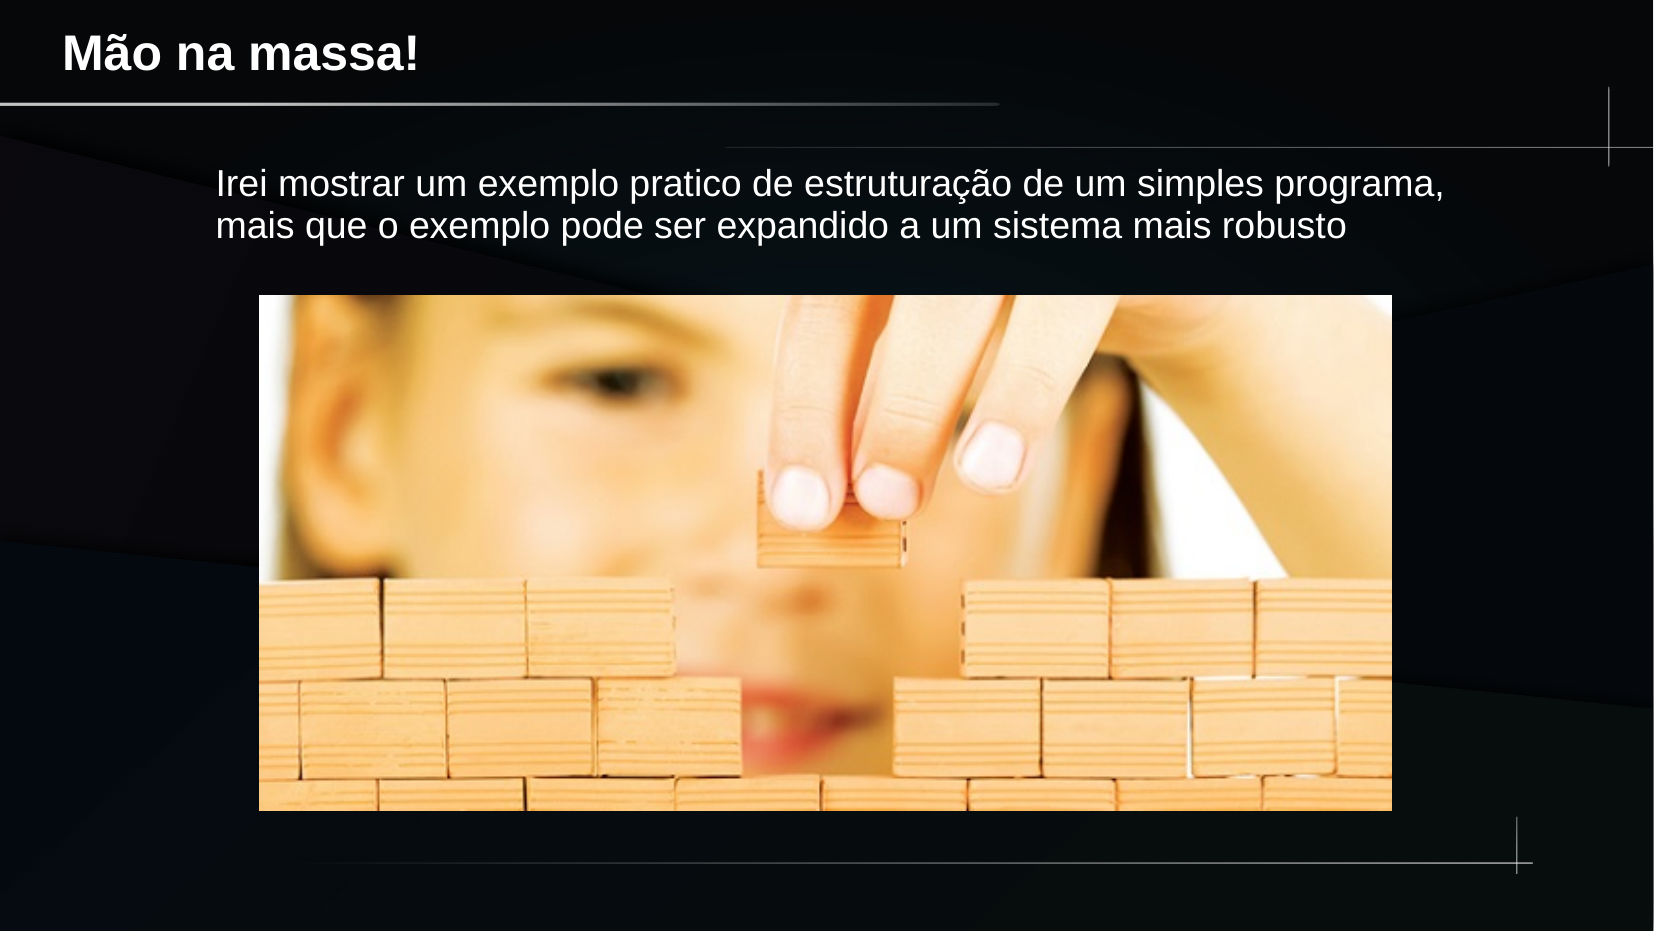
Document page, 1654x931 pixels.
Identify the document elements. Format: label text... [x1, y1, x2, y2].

text_box Mão na massa! [47, 17, 436, 89]
picture [0, 0, 1654, 931]
text_box Irei mostrar um exemplo pratico de estruturação de um simples programa, mais que o exemplo pode ser expandido a um sistema mais robusto [200, 155, 1461, 254]
